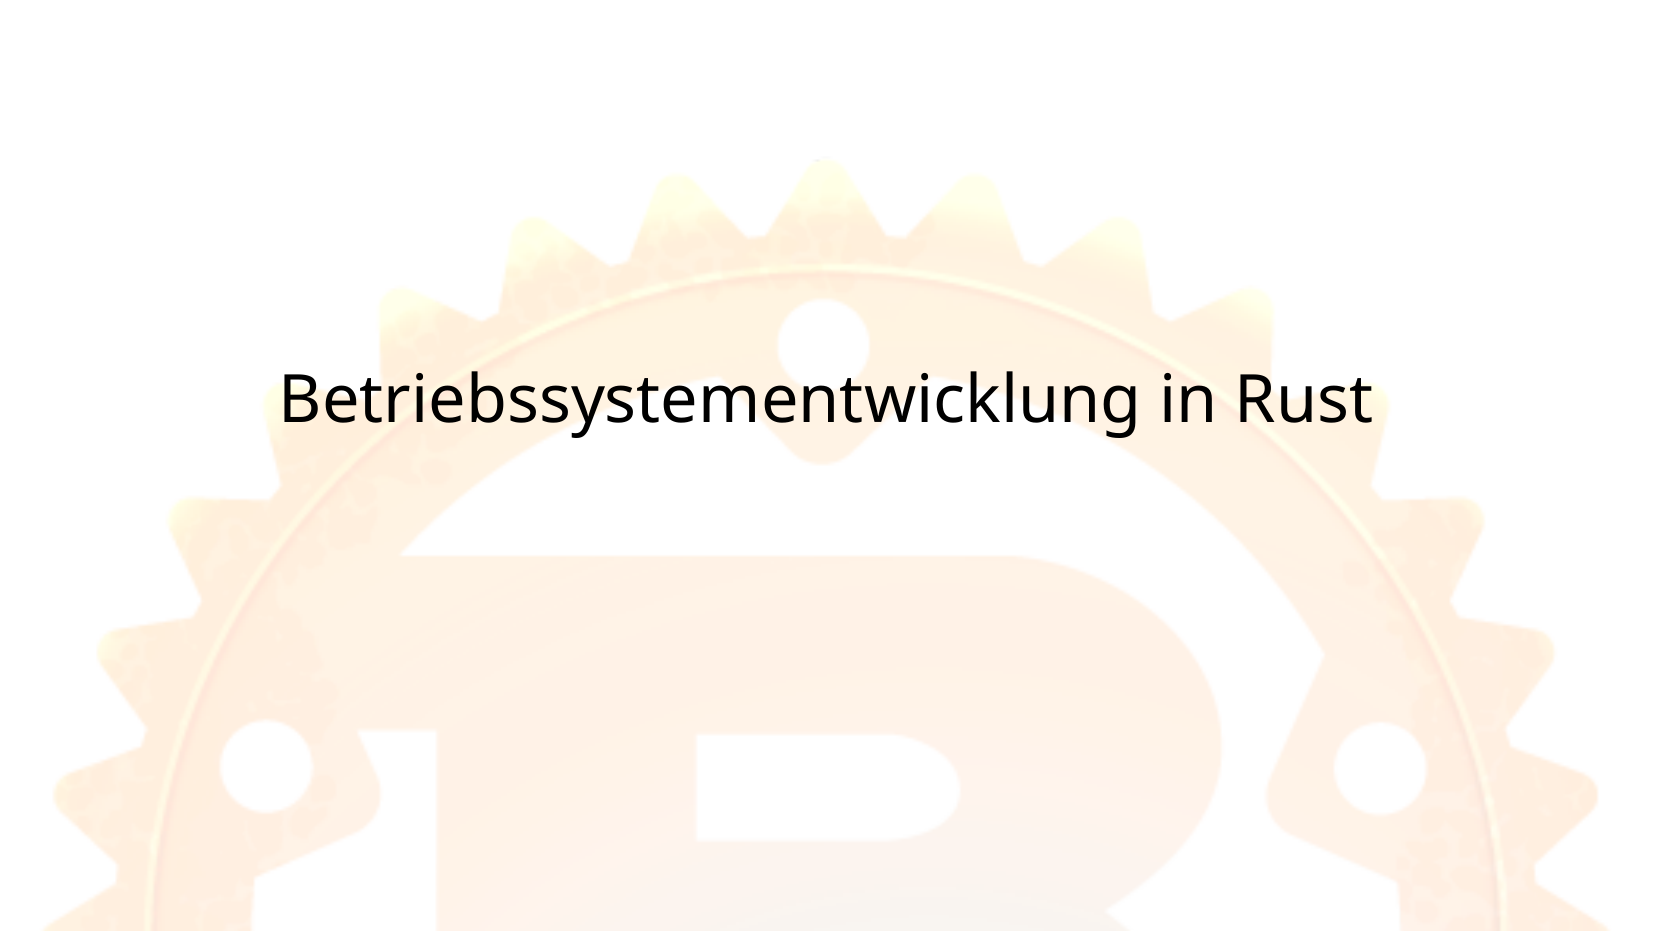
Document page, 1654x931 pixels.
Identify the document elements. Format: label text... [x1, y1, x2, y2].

picture [23, 149, 1630, 931]
subtitle Betriebssystementwicklung in Rust [82, 37, 1571, 757]
